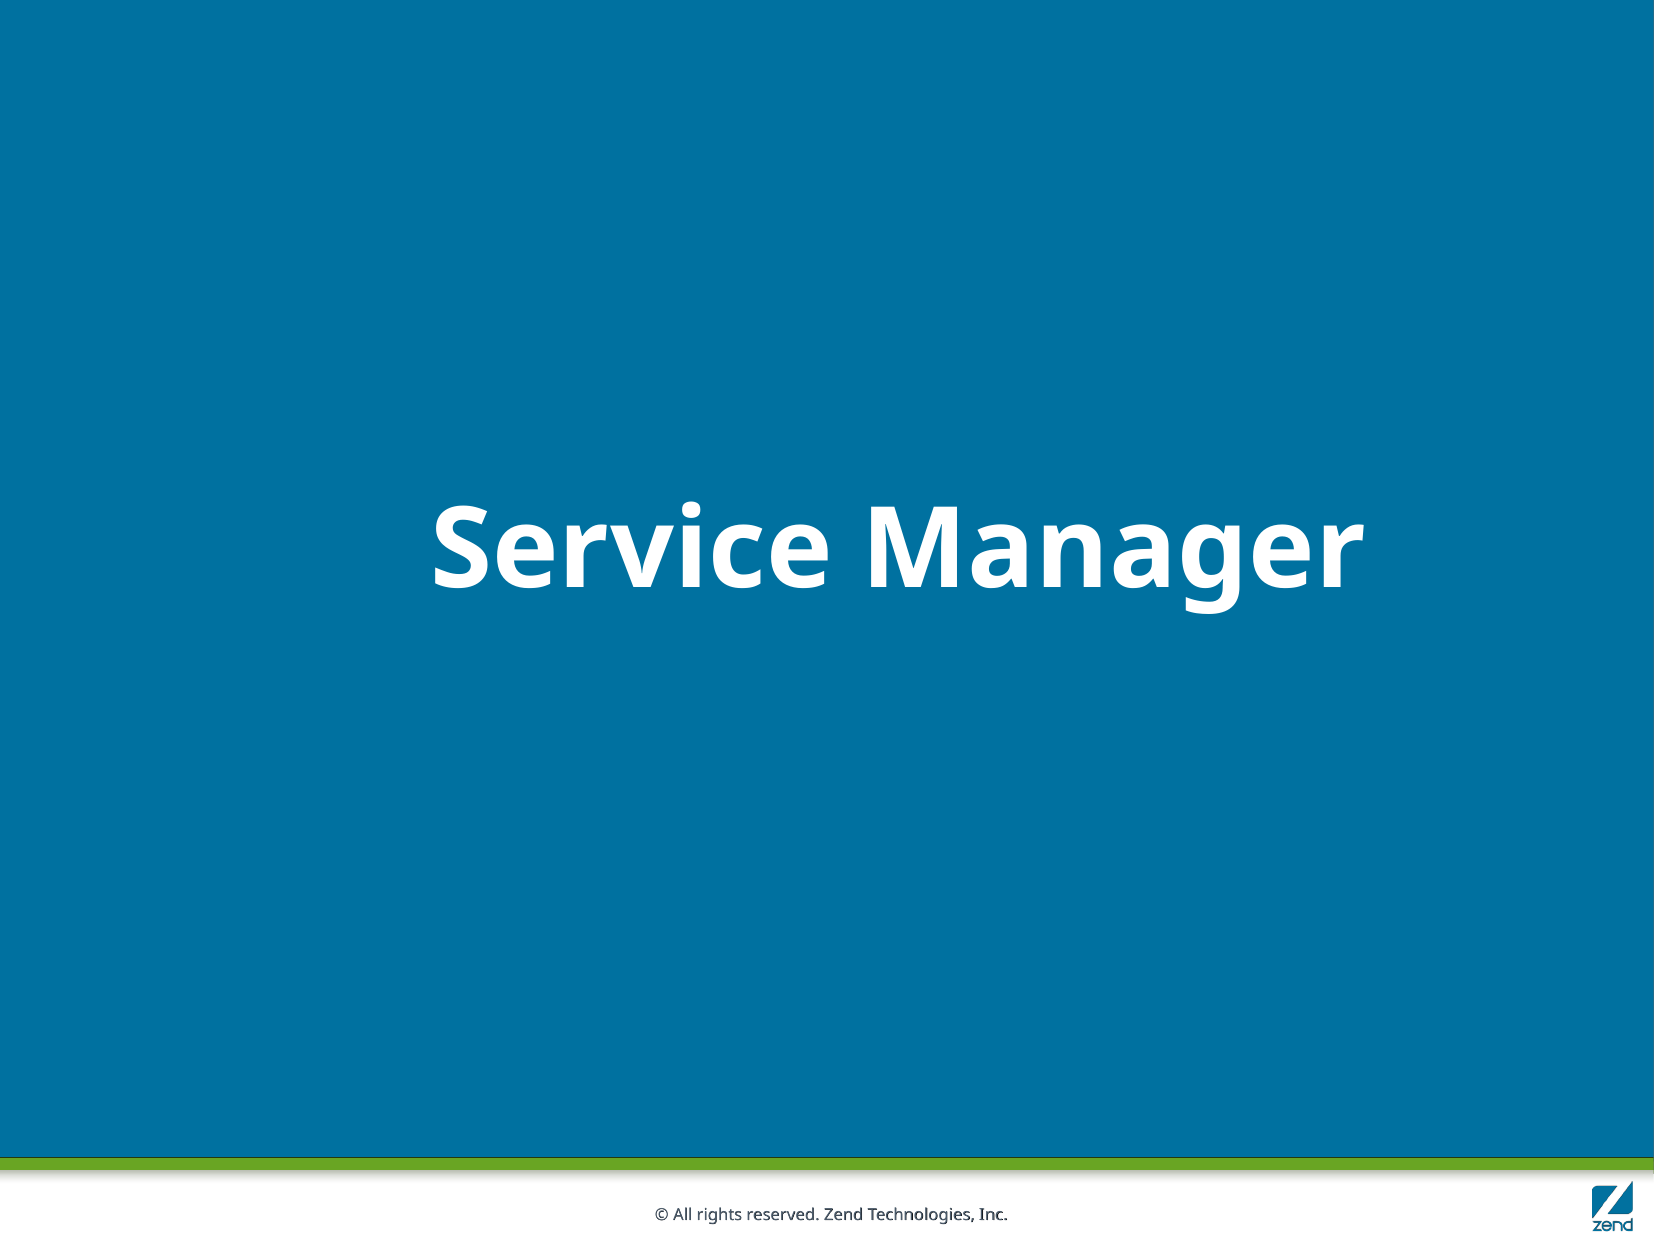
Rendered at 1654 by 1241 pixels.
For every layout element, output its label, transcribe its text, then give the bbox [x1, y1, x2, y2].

picture [0, 1170, 1654, 1232]
title Service Manager [430, 469, 1413, 621]
